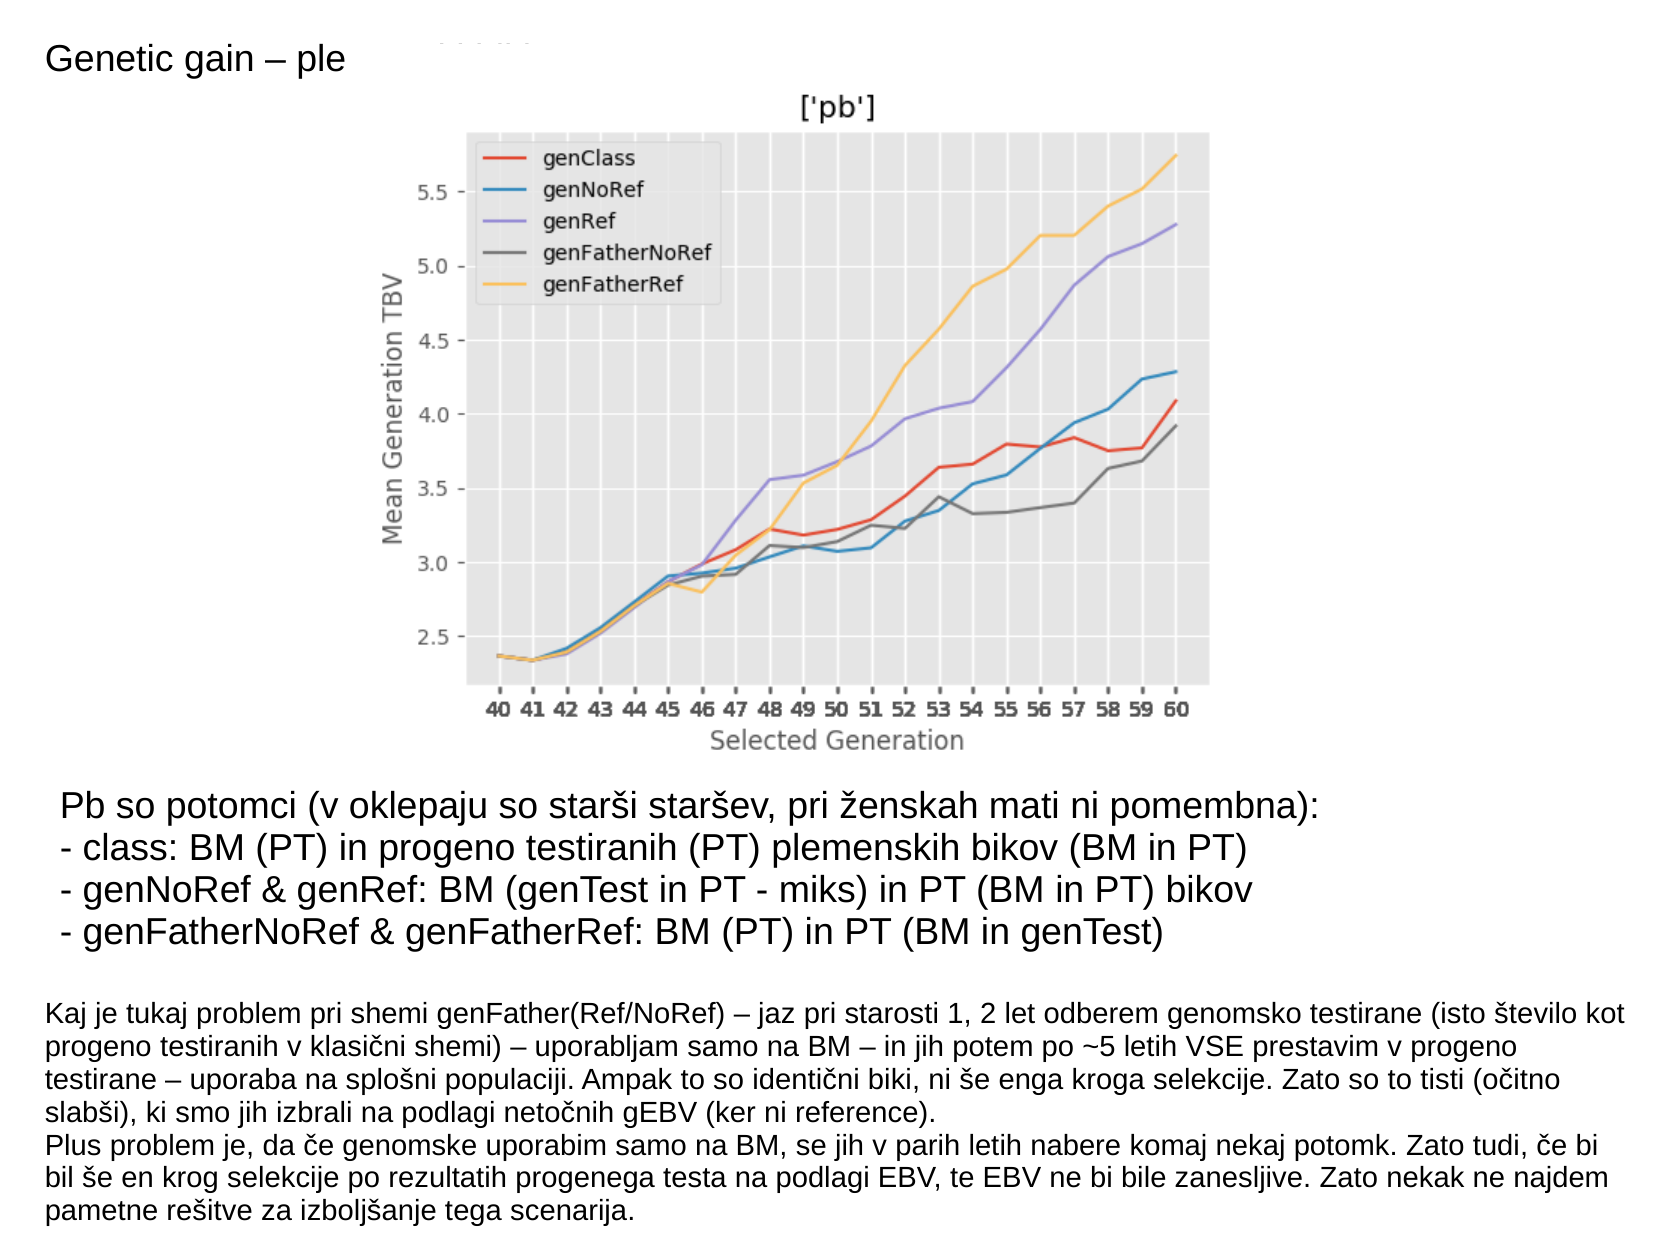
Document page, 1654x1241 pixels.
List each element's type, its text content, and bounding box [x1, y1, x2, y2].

picture [345, 44, 1306, 765]
text_box Genetic gain – plemenski biki [30, 30, 1351, 87]
text_box Pb so potomci (v oklepaju so starši staršev, pri ženskah mati ni pomembna): - class: BM (PT) in progeno testiranih (PT) plemenskih bikov (BM in PT) - genNoRef & genRef: BM (genTest in PT - miks) in PT (BM in PT) bikov - genFatherNoRef & genFatherRef: BM (PT) in PT (BM in genTest) [45, 777, 1456, 961]
text_box Kaj je tukaj problem pri shemi genFather(Ref/NoRef) – jaz pri starosti 1, 2 let odberem genomsko testirane (isto število kot progeno testiranih v klasični shemi) – uporabljam samo na BM – in jih potem po ~5 letih VSE prestavim v progeno testirane – uporaba na splošni populaciji. Ampak to so identični biki, ni še enga kroga selekcije. Zato so to tisti (očitno slabši), ki smo jih izbrali na podlagi netočnih gEBV (ker ni reference). Plus problem je, da če genomske uporabim samo na BM, se jih v parih letih nabere komaj nekaj potomk. Zato tudi, če bi bil še en krog selekcije po rezultatih progenega testa na podlagi EBV, te EBV ne bi bile zanesljive. Zato nekak ne najdem pametne rešitve za izboljšanje tega scenarija. [30, 990, 1651, 1241]
